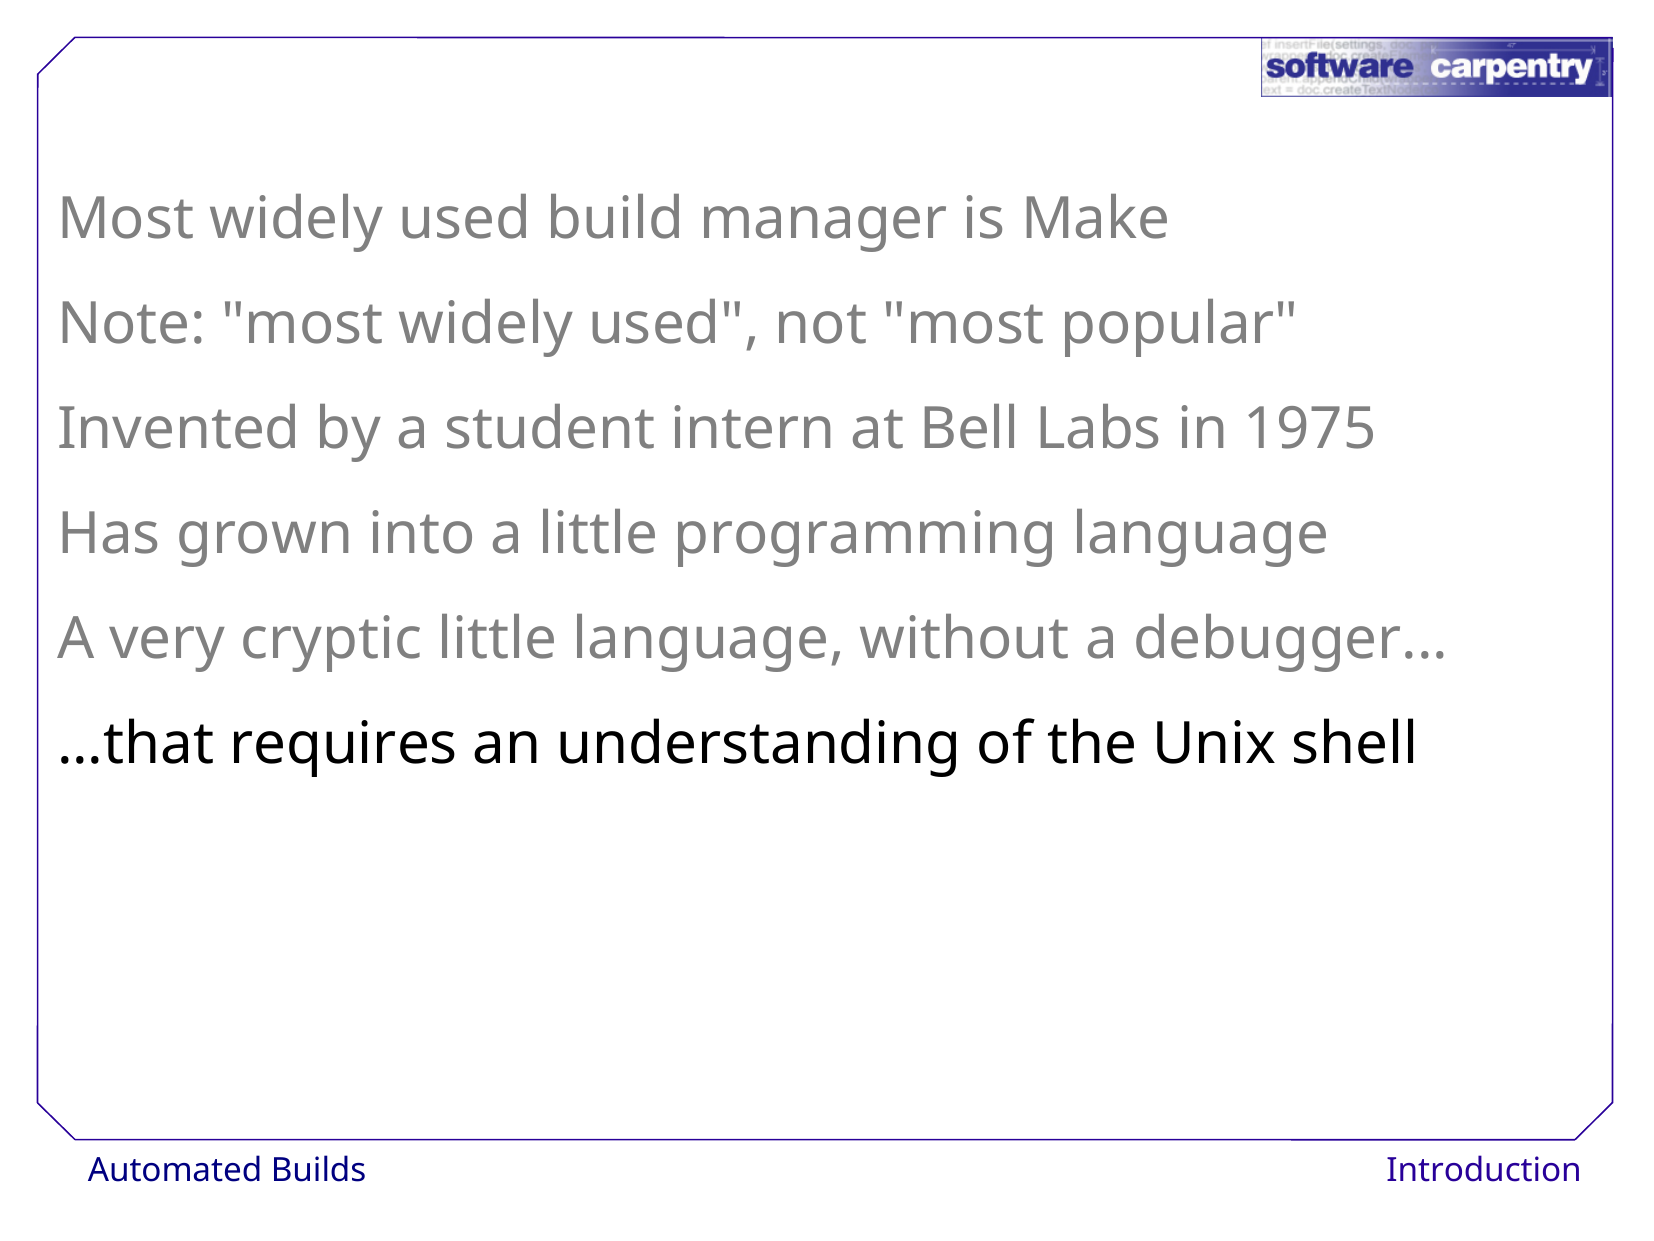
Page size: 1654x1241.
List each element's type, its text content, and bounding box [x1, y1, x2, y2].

text_box Most widely used build manager is Make Note: "most widely used", not "most popular" Invented by a student intern at Bell Labs in 1975 Has grown into a little programming language A very cryptic little language, without a debugger... ...that requires an understanding of the Unix shell [42, 137, 1614, 784]
picture [1261, 39, 1613, 97]
